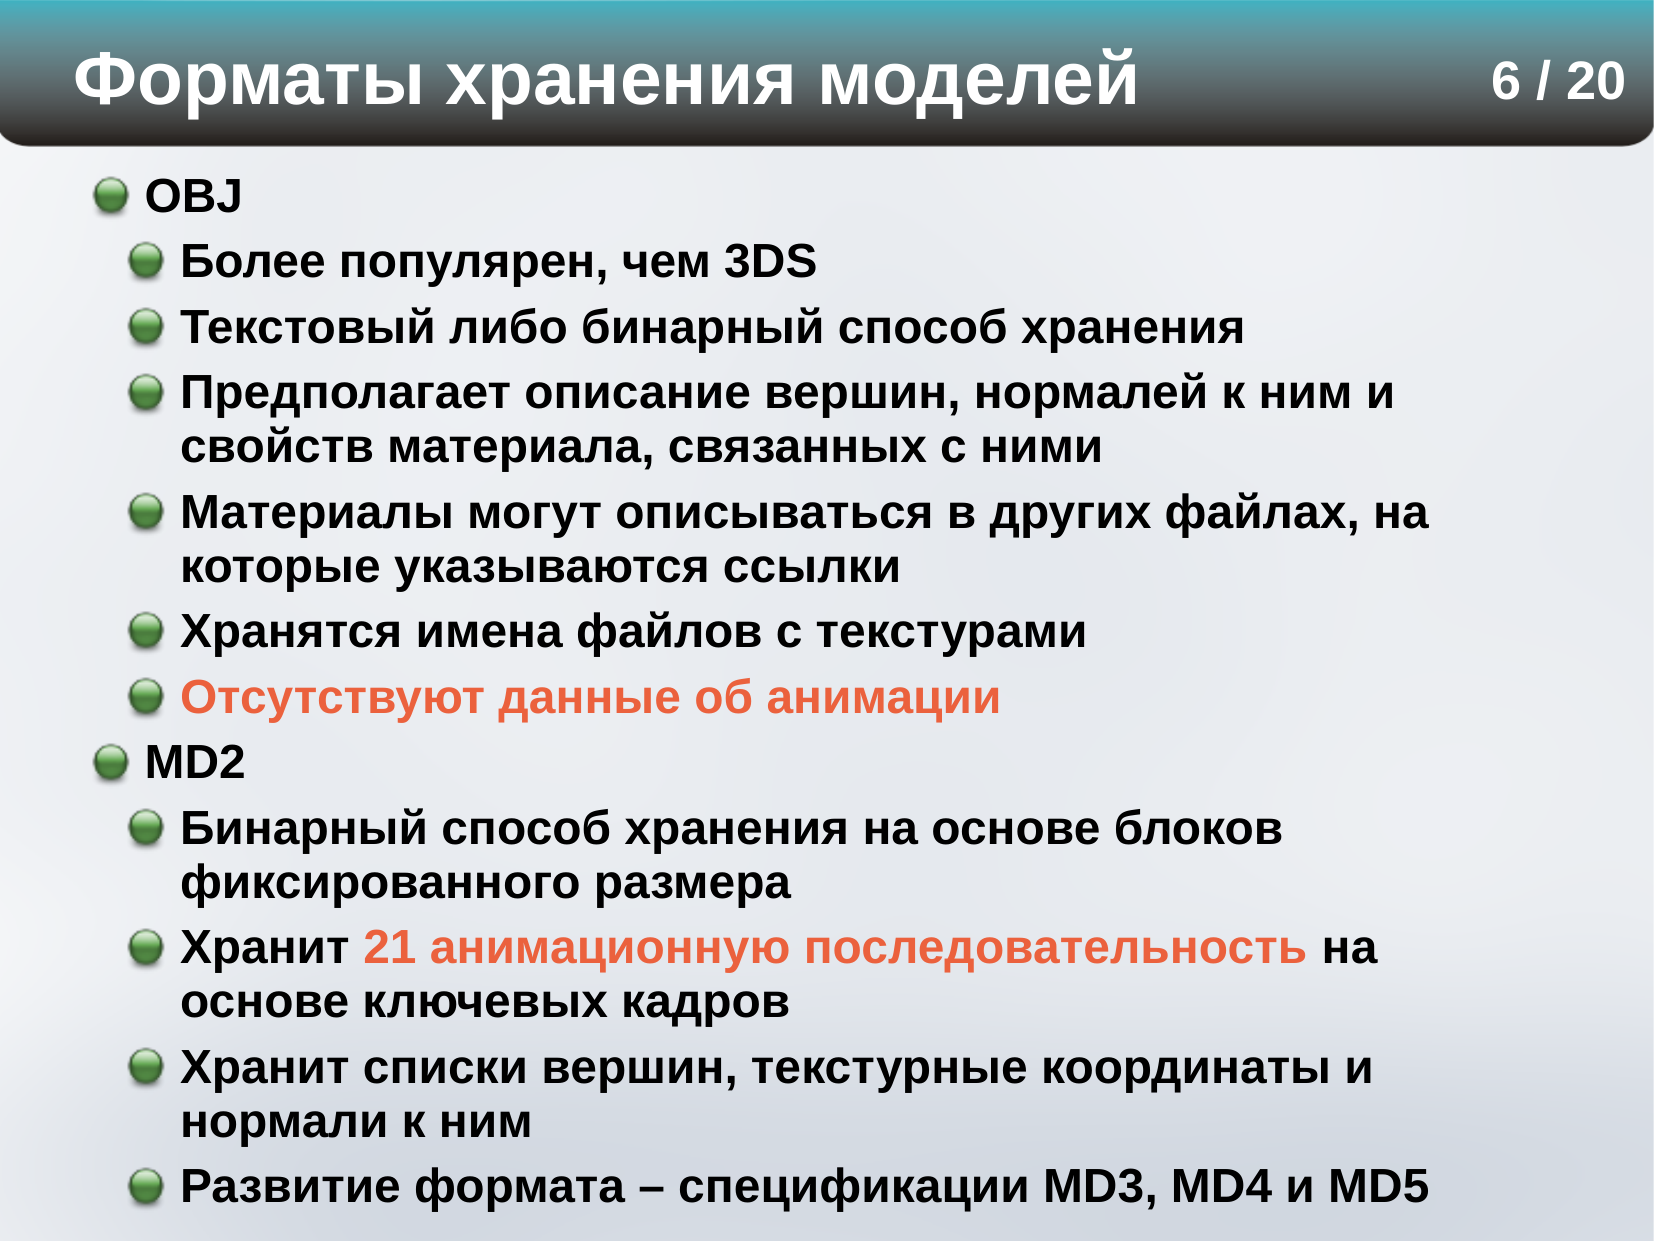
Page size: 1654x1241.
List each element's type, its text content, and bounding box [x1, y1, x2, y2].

picture [0, 0, 1654, 1241]
text_box <number> / 20 [1476, 42, 1654, 119]
text_box Форматы хранения моделей [59, 29, 1359, 129]
text_box OBJ Более популярен, чем 3DS Текстовый либо бинарный способ хранения Предполагает описание вершин, нормалей к ним и свойств материала, связанных с ними Материалы могут описываться в других файлах, на которые указываются ссылки Хранятся имена файлов с текстурами Отсутствуют данные об анимации MD2 Бинарный способ хранения на основе блоков фиксированного размера Хранит 21 анимационную последовательность на основе ключевых кадров Хранит списки вершин, текстурные координаты и нормали к ним Развитие формата – спецификации MD3, MD4 и MD5 [70, 71, 1506, 1216]
